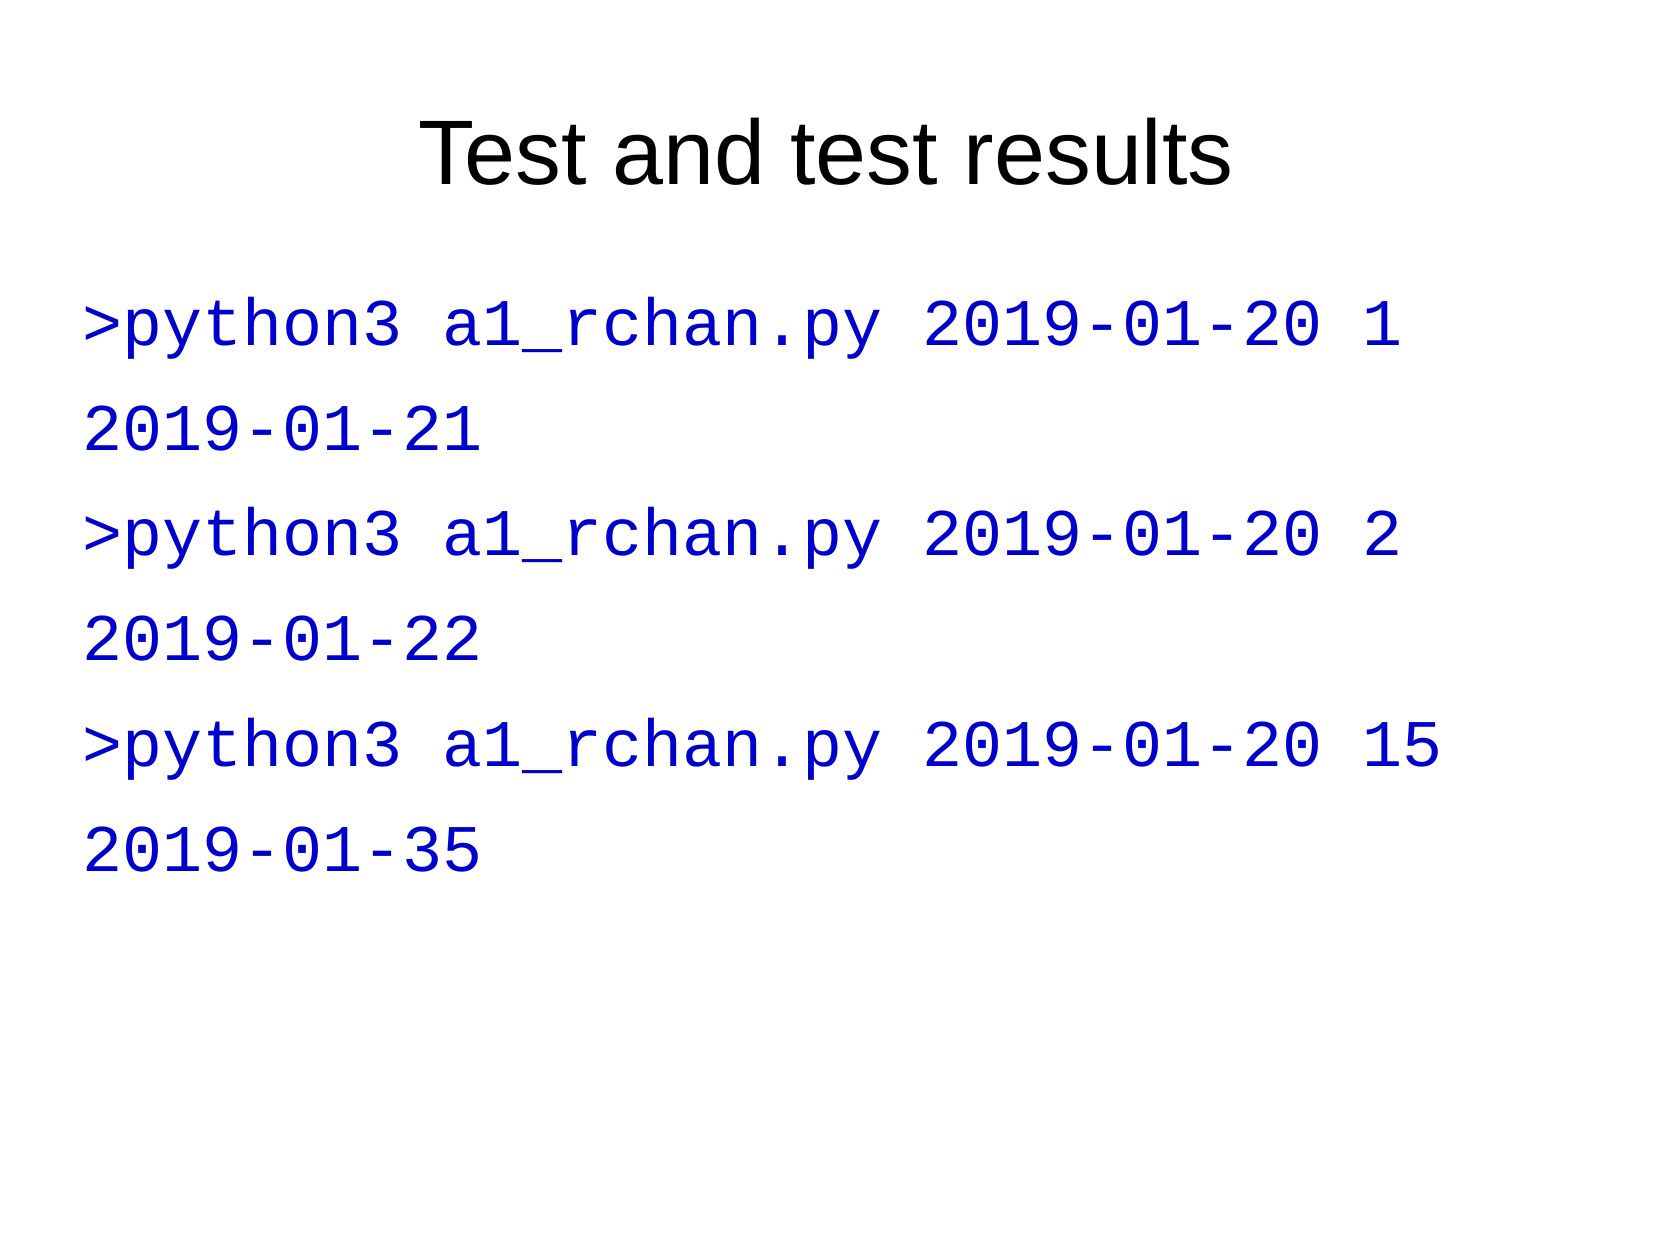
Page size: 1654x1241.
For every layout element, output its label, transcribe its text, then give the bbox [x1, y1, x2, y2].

title Test and test results [82, 49, 1571, 257]
list >python3 a1_rchan.py 2019-01-20 1 2019-01-21 >python3 a1_rchan.py 2019-01-20 2 2019-01-22 >python3 a1_rchan.py 2019-01-20 15 2019-01-35 [82, 290, 1571, 1010]
